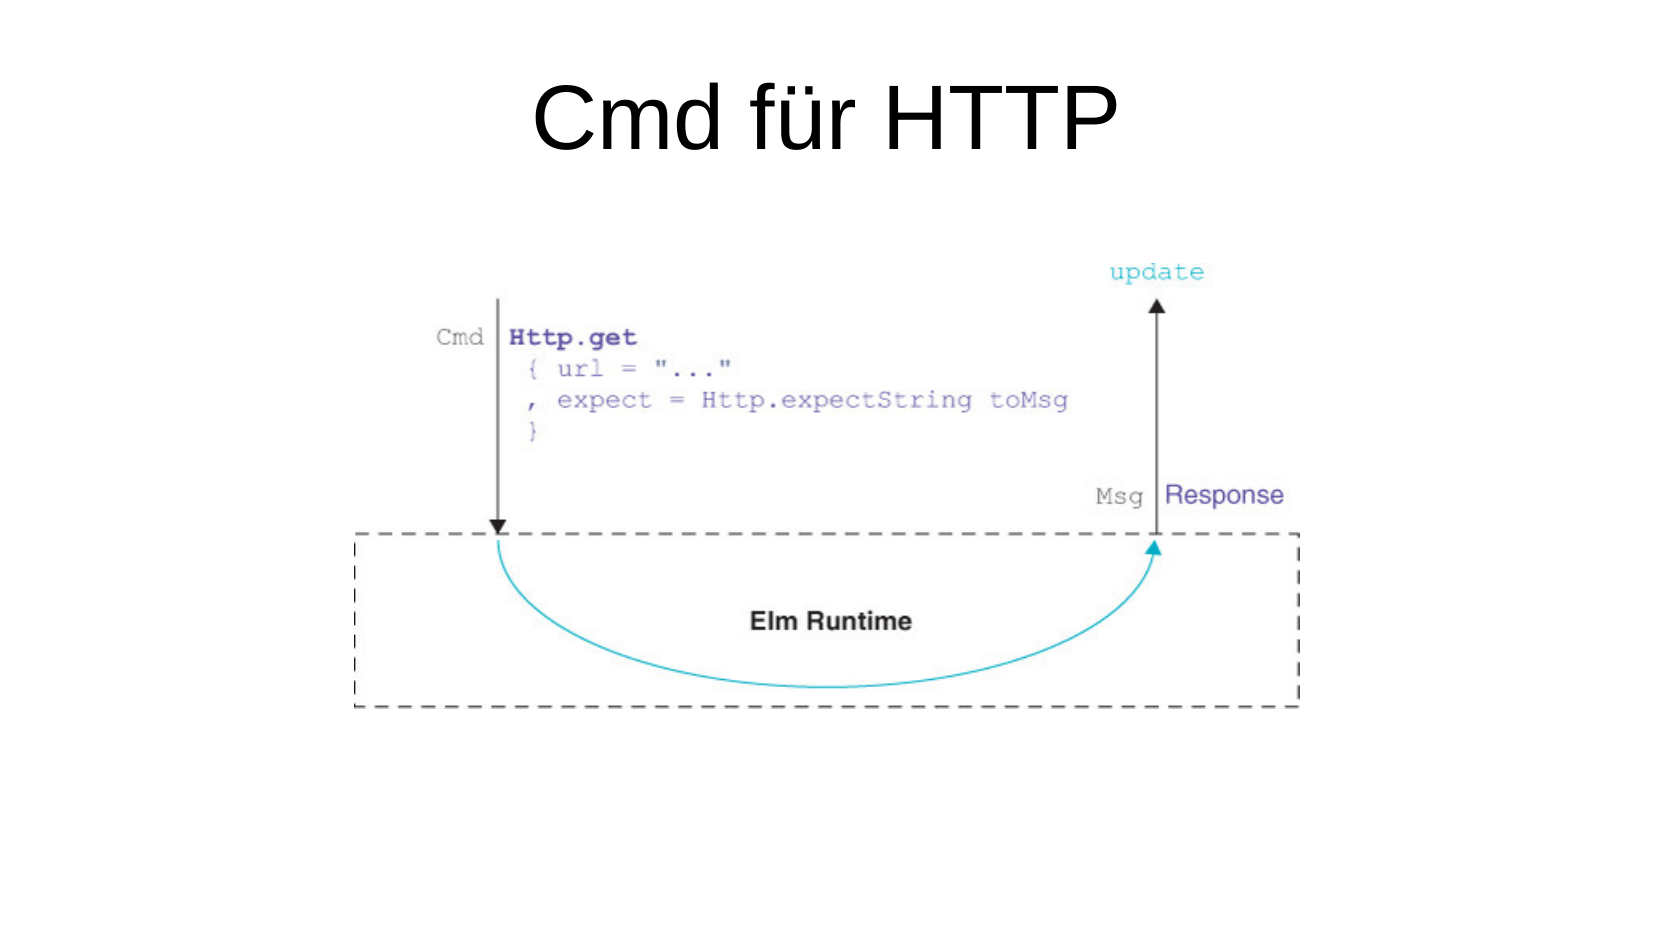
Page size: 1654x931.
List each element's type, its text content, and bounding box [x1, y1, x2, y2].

title Cmd für HTTP [88, 59, 1565, 178]
picture [354, 263, 1300, 709]
